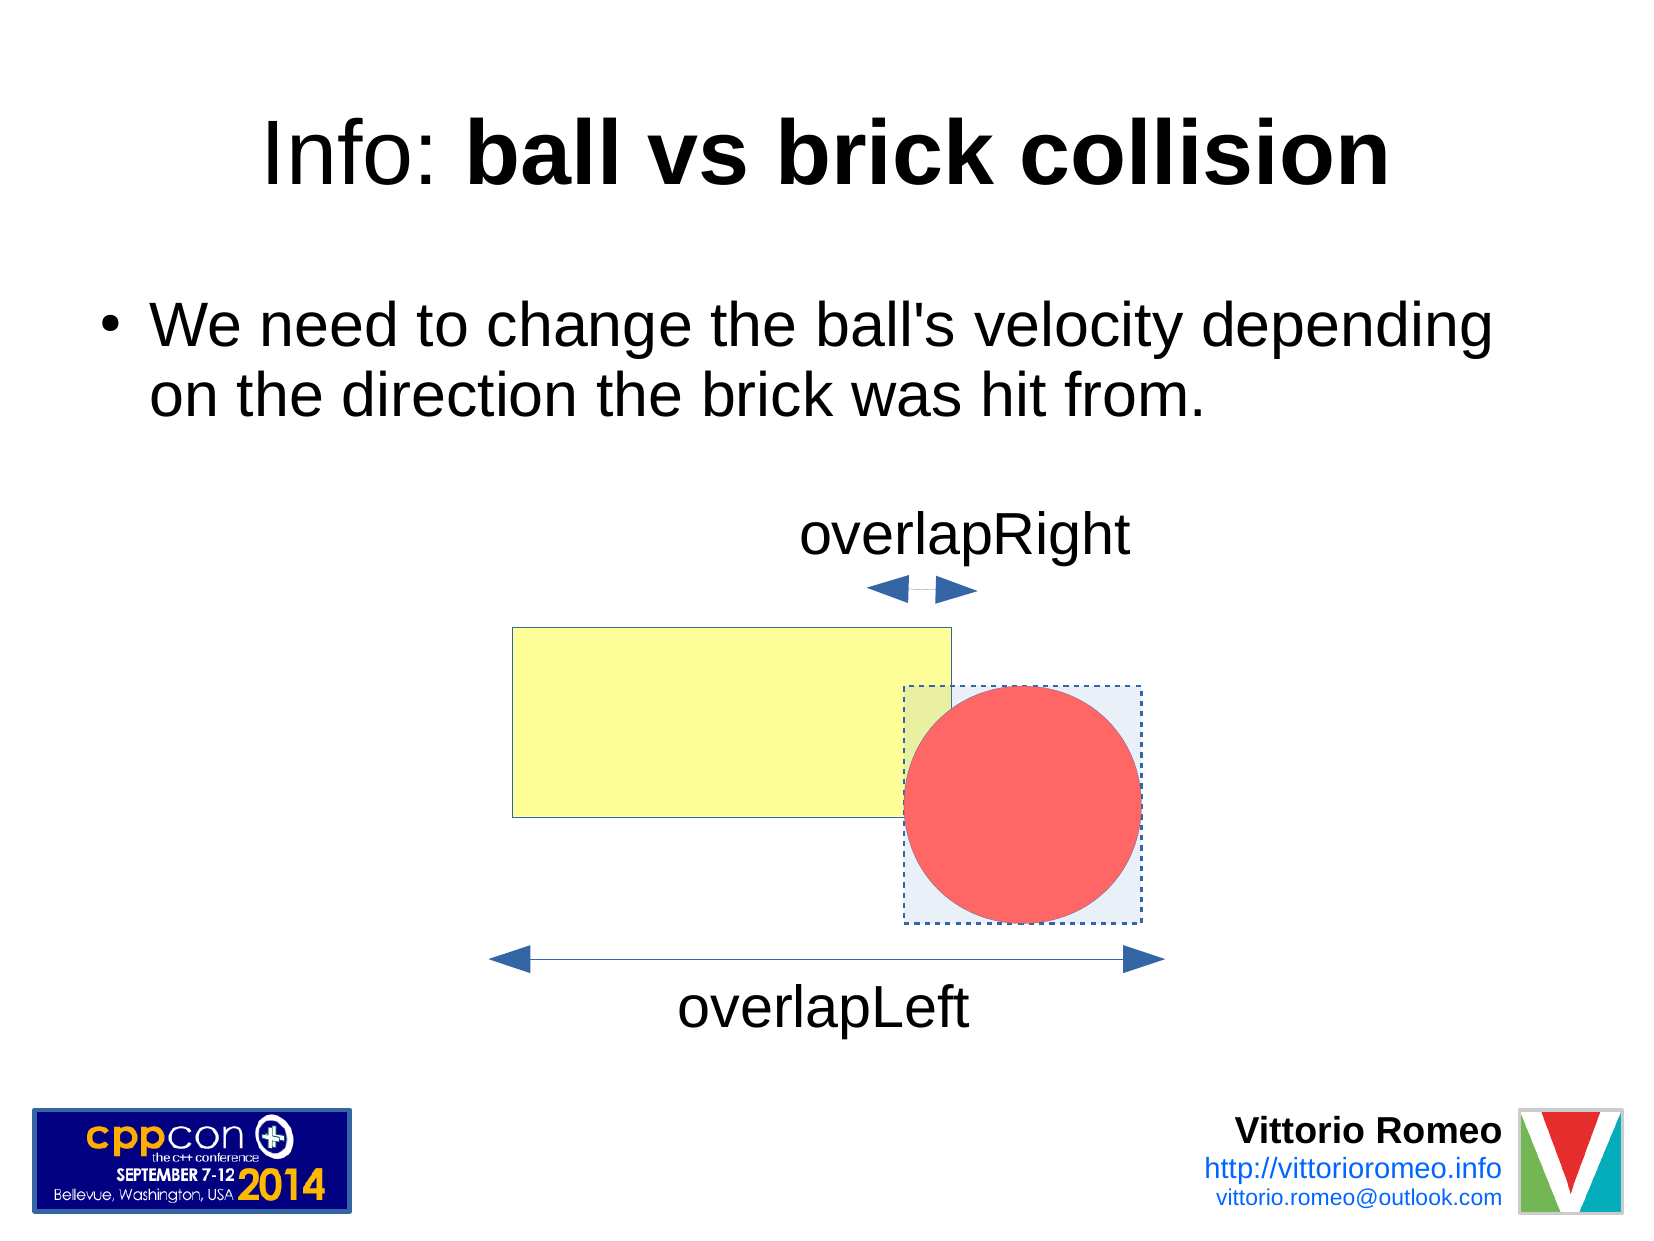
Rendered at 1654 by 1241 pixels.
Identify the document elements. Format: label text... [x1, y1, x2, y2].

picture [54, 1114, 325, 1203]
list We need to change the ball's velocity depending on the direction the brick was hit from. [82, 290, 1568, 450]
picture [1521, 1112, 1621, 1212]
picture [488, 489, 1166, 1052]
title Info: ball vs brick collision [82, 49, 1571, 257]
